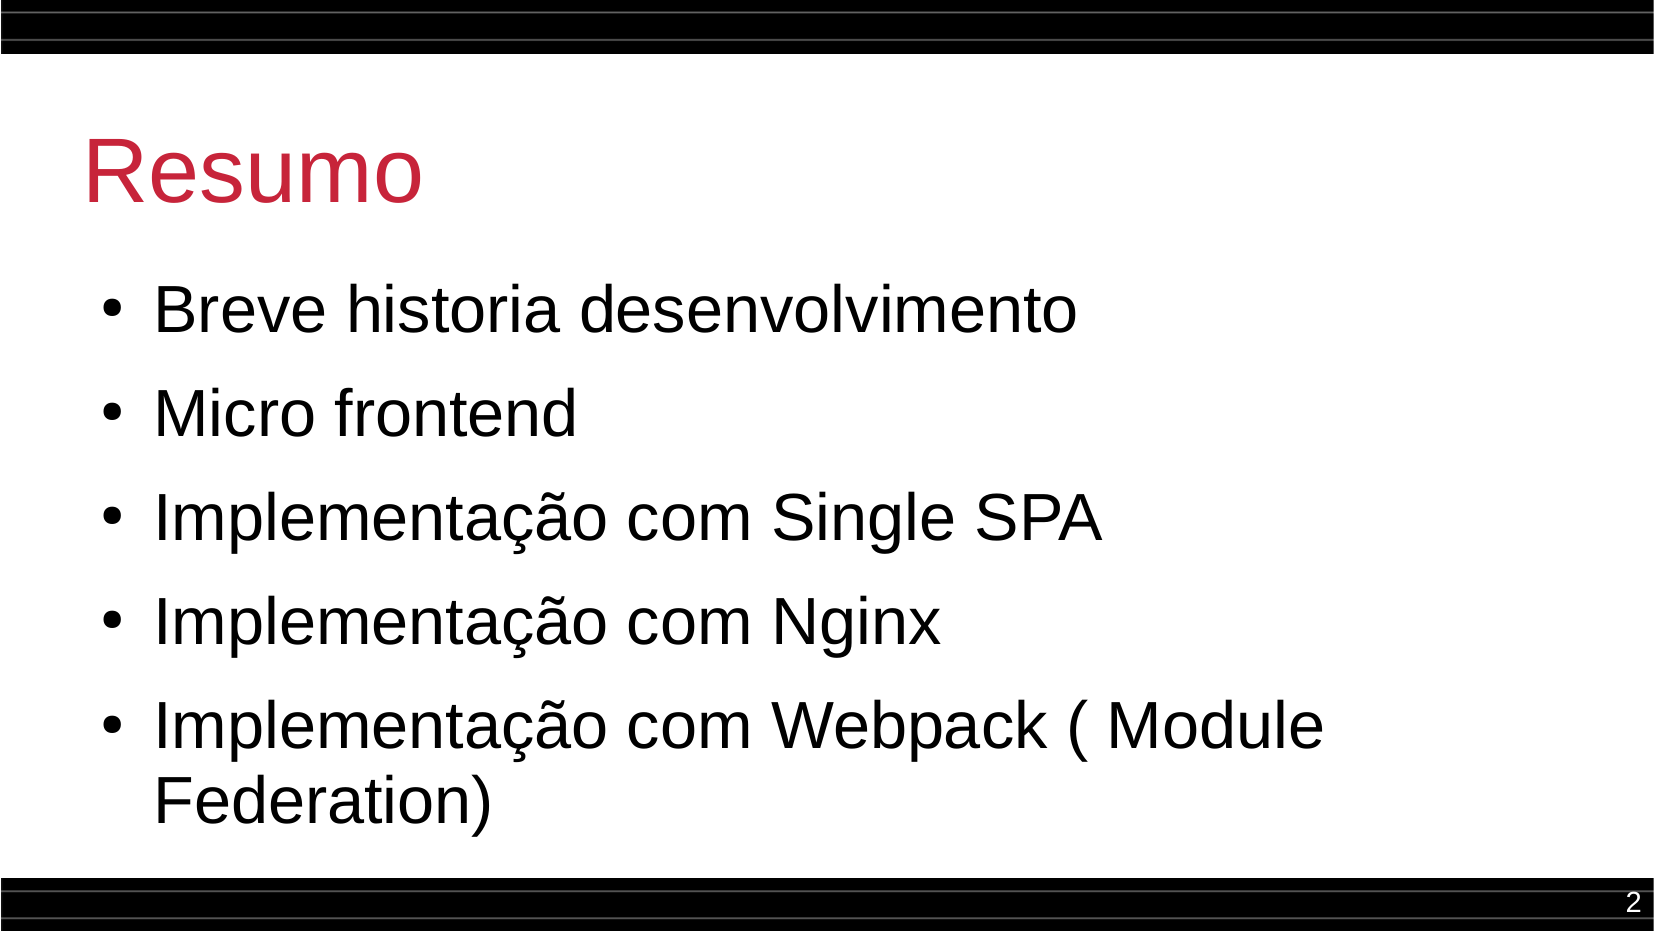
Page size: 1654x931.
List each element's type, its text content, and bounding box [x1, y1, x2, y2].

list Breve historia desenvolvimento Micro frontend Implementação com Single SPA Implementação com Nginx Implementação com Webpack ( Module Federation) [82, 271, 1571, 851]
picture [1, 878, 1654, 931]
title Resumo [82, 92, 1571, 249]
picture [1, 0, 1654, 54]
